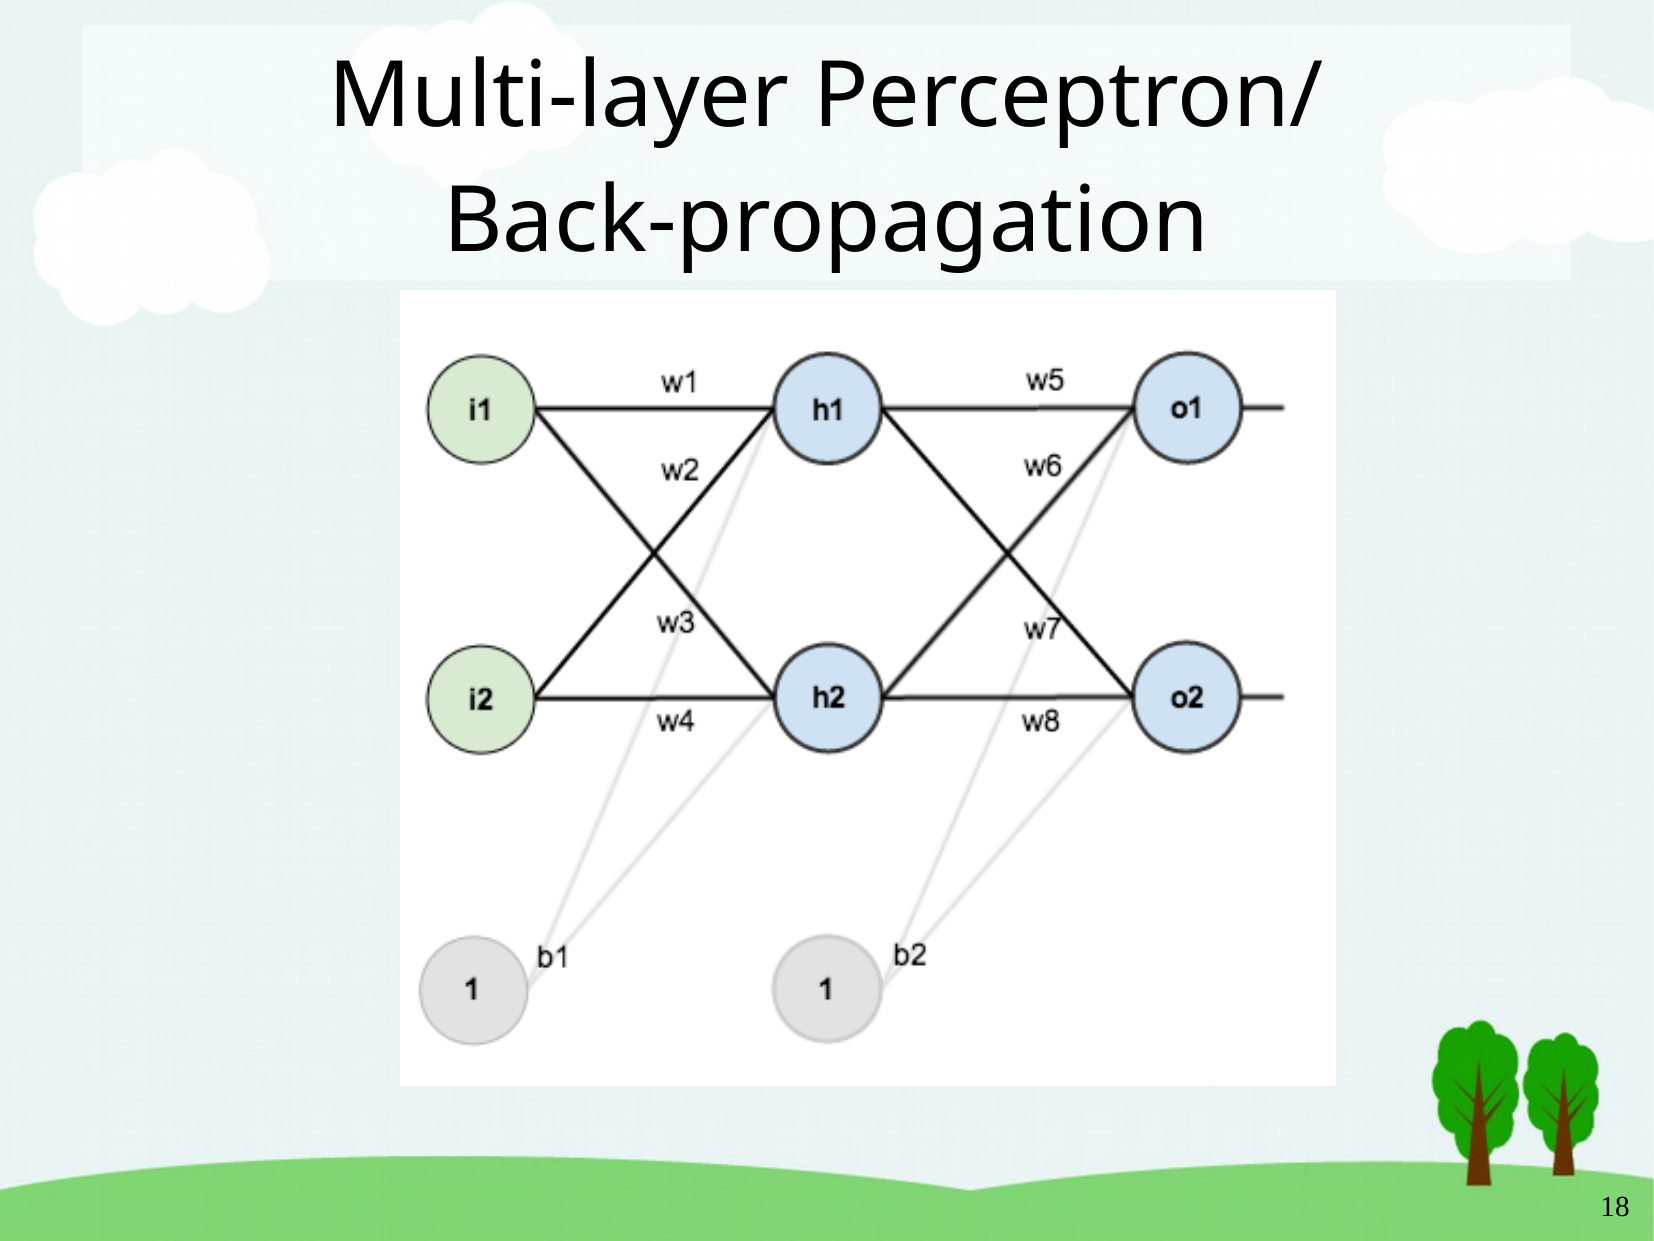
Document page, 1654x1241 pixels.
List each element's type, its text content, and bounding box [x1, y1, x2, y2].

title Multi-layer Perceptron/ Back-propagation [82, 25, 1571, 281]
picture [0, 0, 1654, 1241]
